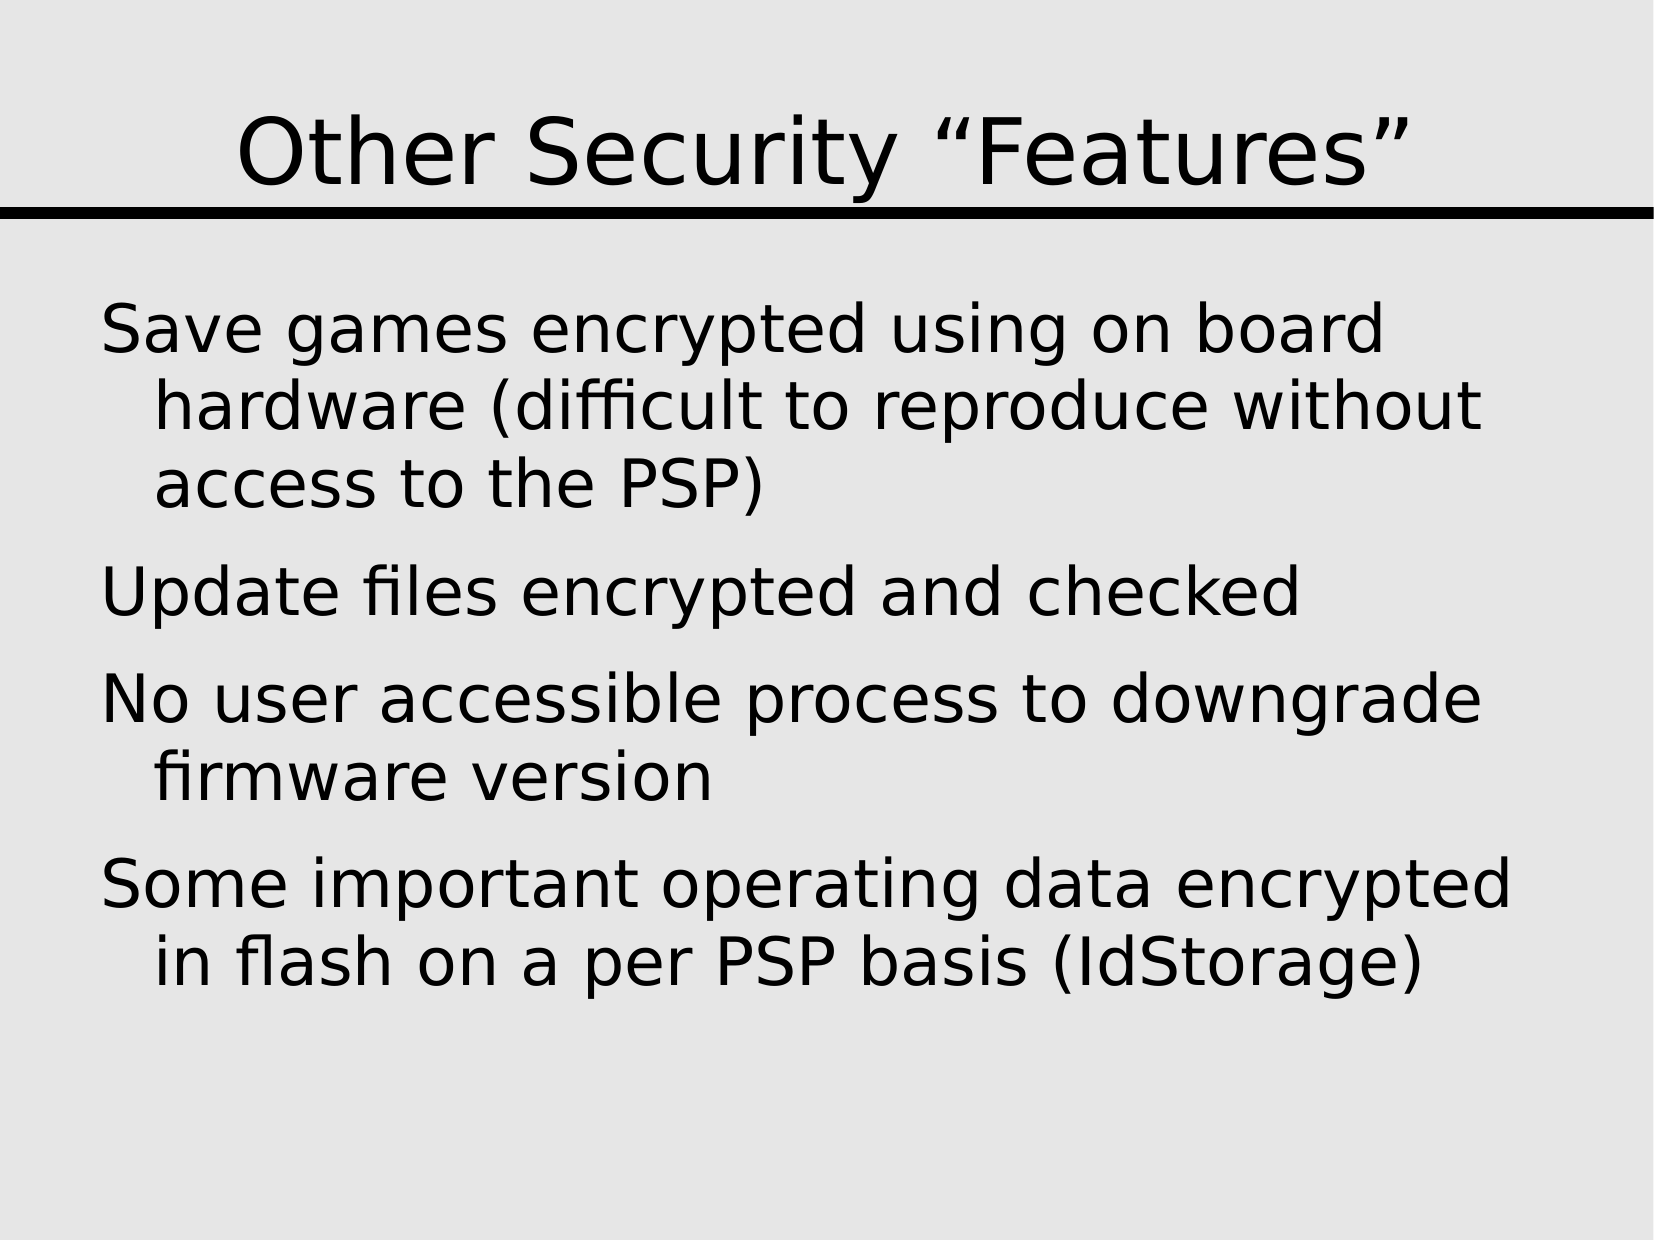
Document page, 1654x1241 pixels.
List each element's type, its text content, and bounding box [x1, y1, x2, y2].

list Save games encrypted using on board hardware (difficult to reproduce without access to the PSP) Update files encrypted and checked No user accessible process to downgrade firmware version Some important operating data encrypted in flash on a per PSP basis (IdStorage) [82, 290, 1571, 1094]
title Other Security “Features” [82, 56, 1571, 250]
